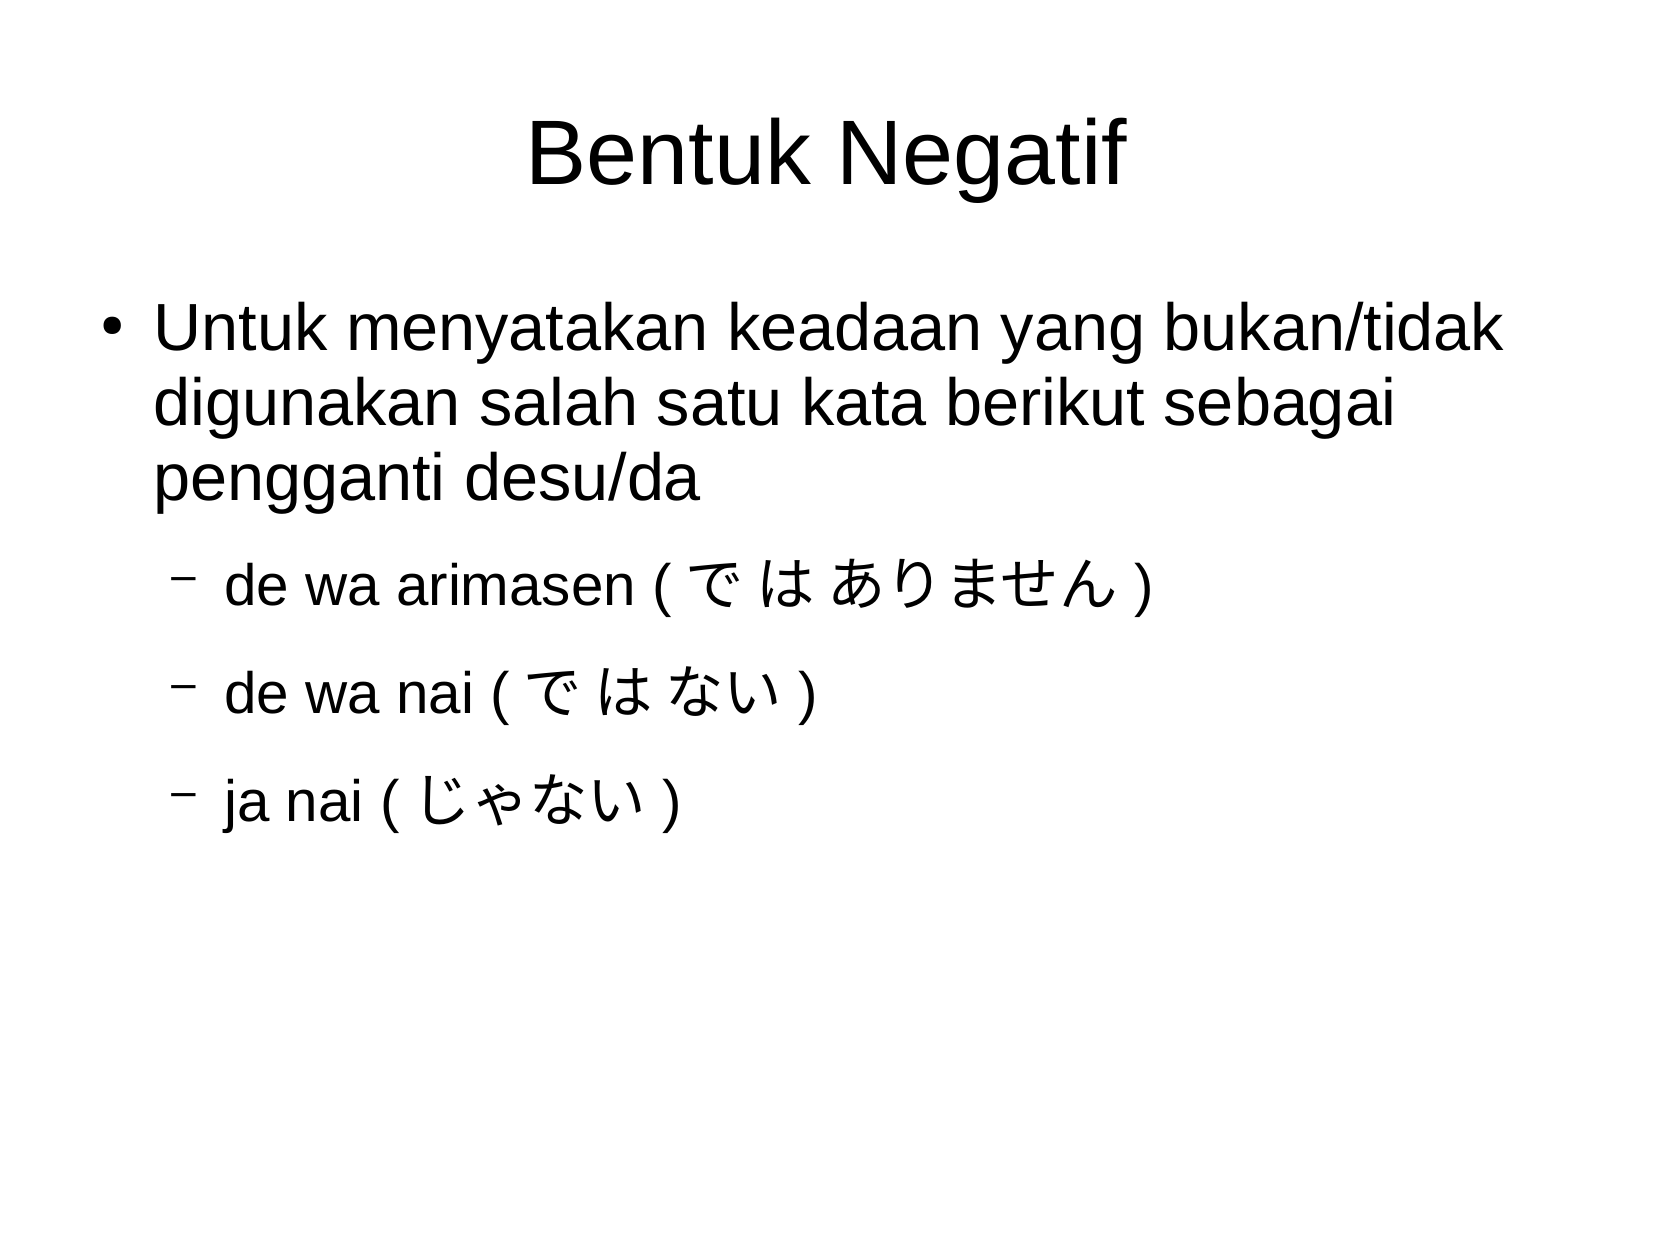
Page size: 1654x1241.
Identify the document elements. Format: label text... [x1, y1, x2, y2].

list Untuk menyatakan keadaan yang bukan/tidak digunakan salah satu kata berikut sebagai pengganti desu/da de wa arimasen (で は ありません) de wa nai (で は ない) ja nai (じゃない) [82, 290, 1571, 1010]
title Bentuk Negatif [82, 49, 1571, 257]
